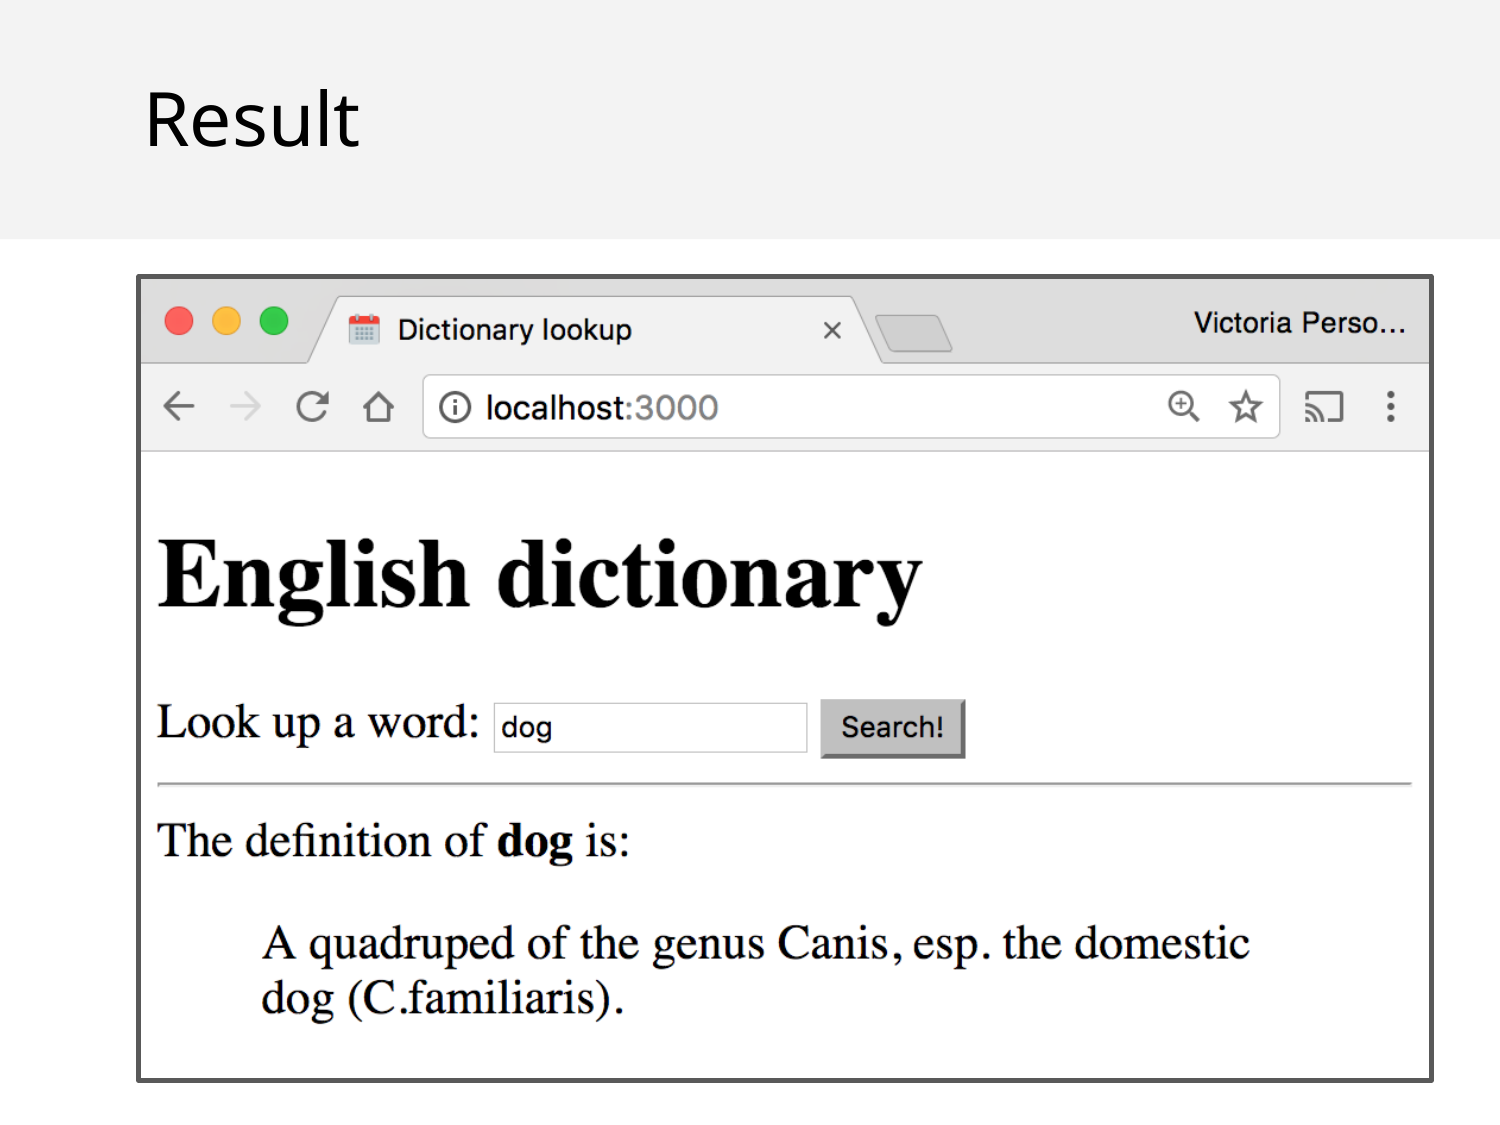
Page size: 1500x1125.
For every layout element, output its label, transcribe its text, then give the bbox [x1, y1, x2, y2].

title Result [128, 56, 1372, 183]
picture [141, 278, 1429, 1079]
